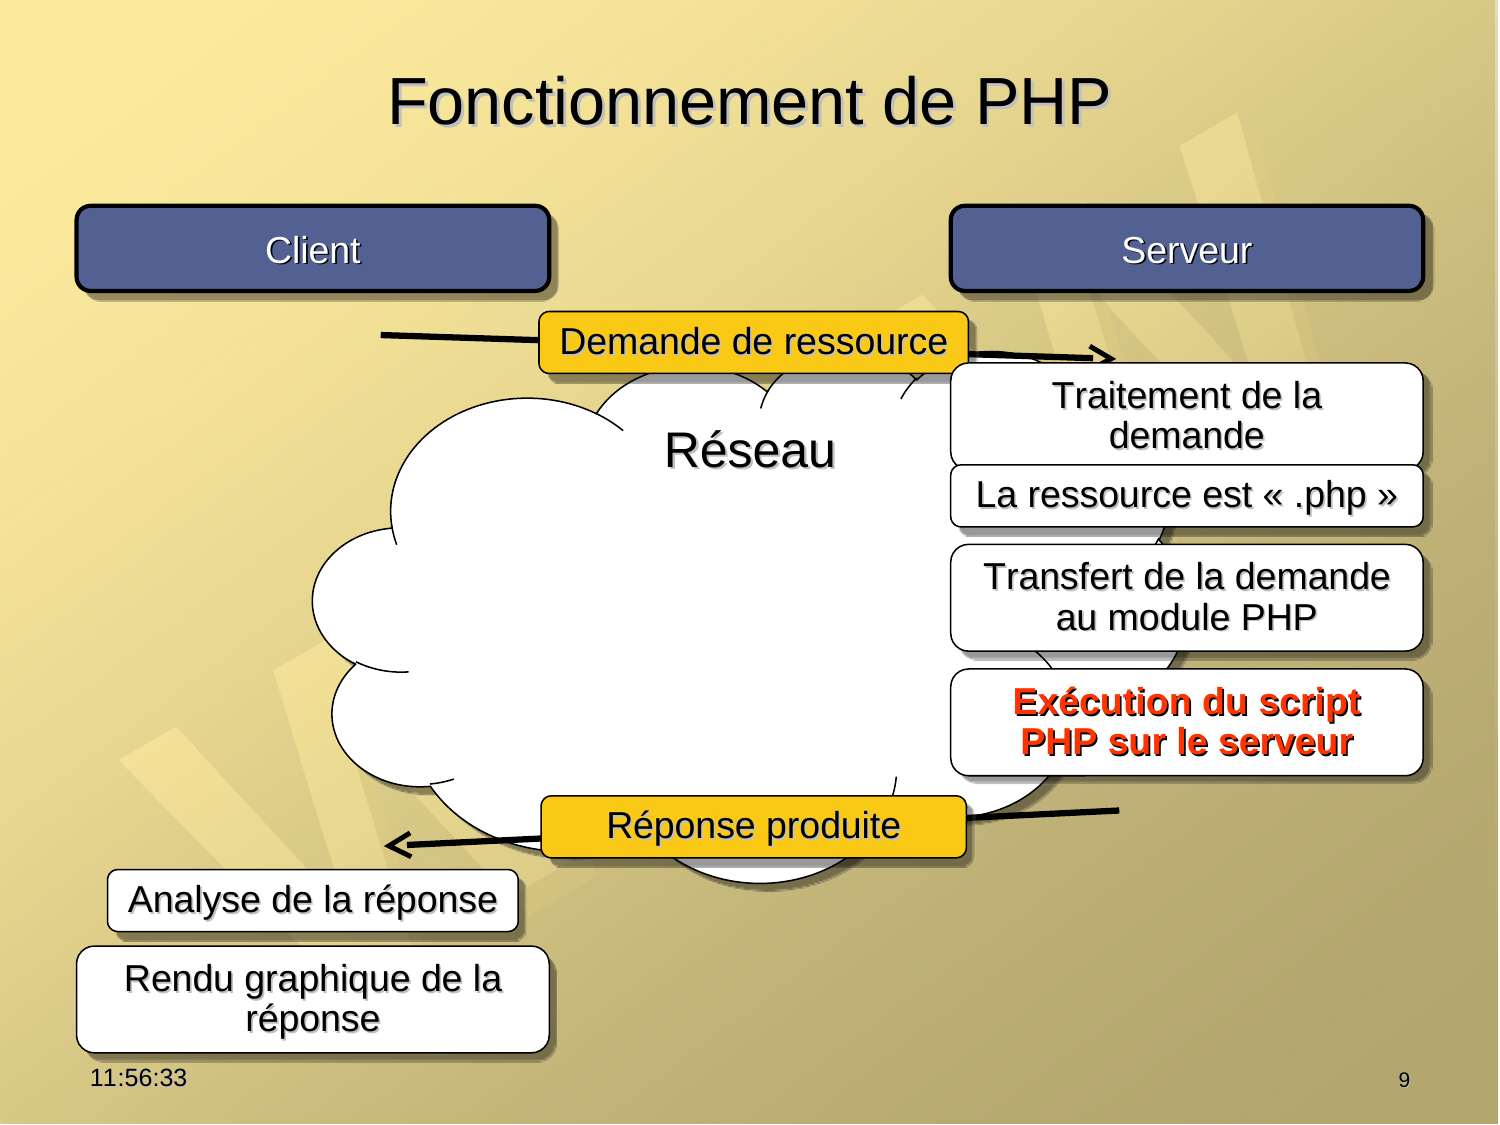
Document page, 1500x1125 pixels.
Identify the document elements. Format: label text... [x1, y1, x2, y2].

text_box Réseau [969, 358, 1040, 362]
text_box Serveur [950, 205, 1424, 291]
text_box Réseau [312, 374, 1178, 837]
text_box 18:45:29 [74, 1058, 426, 1100]
text_box Réseau [513, 842, 541, 850]
text_box Exécution du script PHP sur le serveur [950, 668, 1424, 776]
text_box Traitement de la demande [950, 362, 1424, 465]
text_box Réponse produite [541, 795, 967, 858]
text_box <numéro> [1074, 1058, 1426, 1100]
text_box La ressource est « .php » [950, 464, 1424, 527]
text_box Transfert de la demande au module PHP [950, 544, 1424, 652]
text_box Analyse de la réponse [107, 869, 519, 932]
list [75, 207, 1426, 1035]
text_box Réseau [673, 858, 847, 884]
text_box Client [76, 205, 550, 291]
title Fonctionnement de PHP [75, 45, 1426, 152]
text_box Demande de ressource [538, 311, 969, 374]
text_box Rendu graphique de la réponse [76, 946, 550, 1053]
